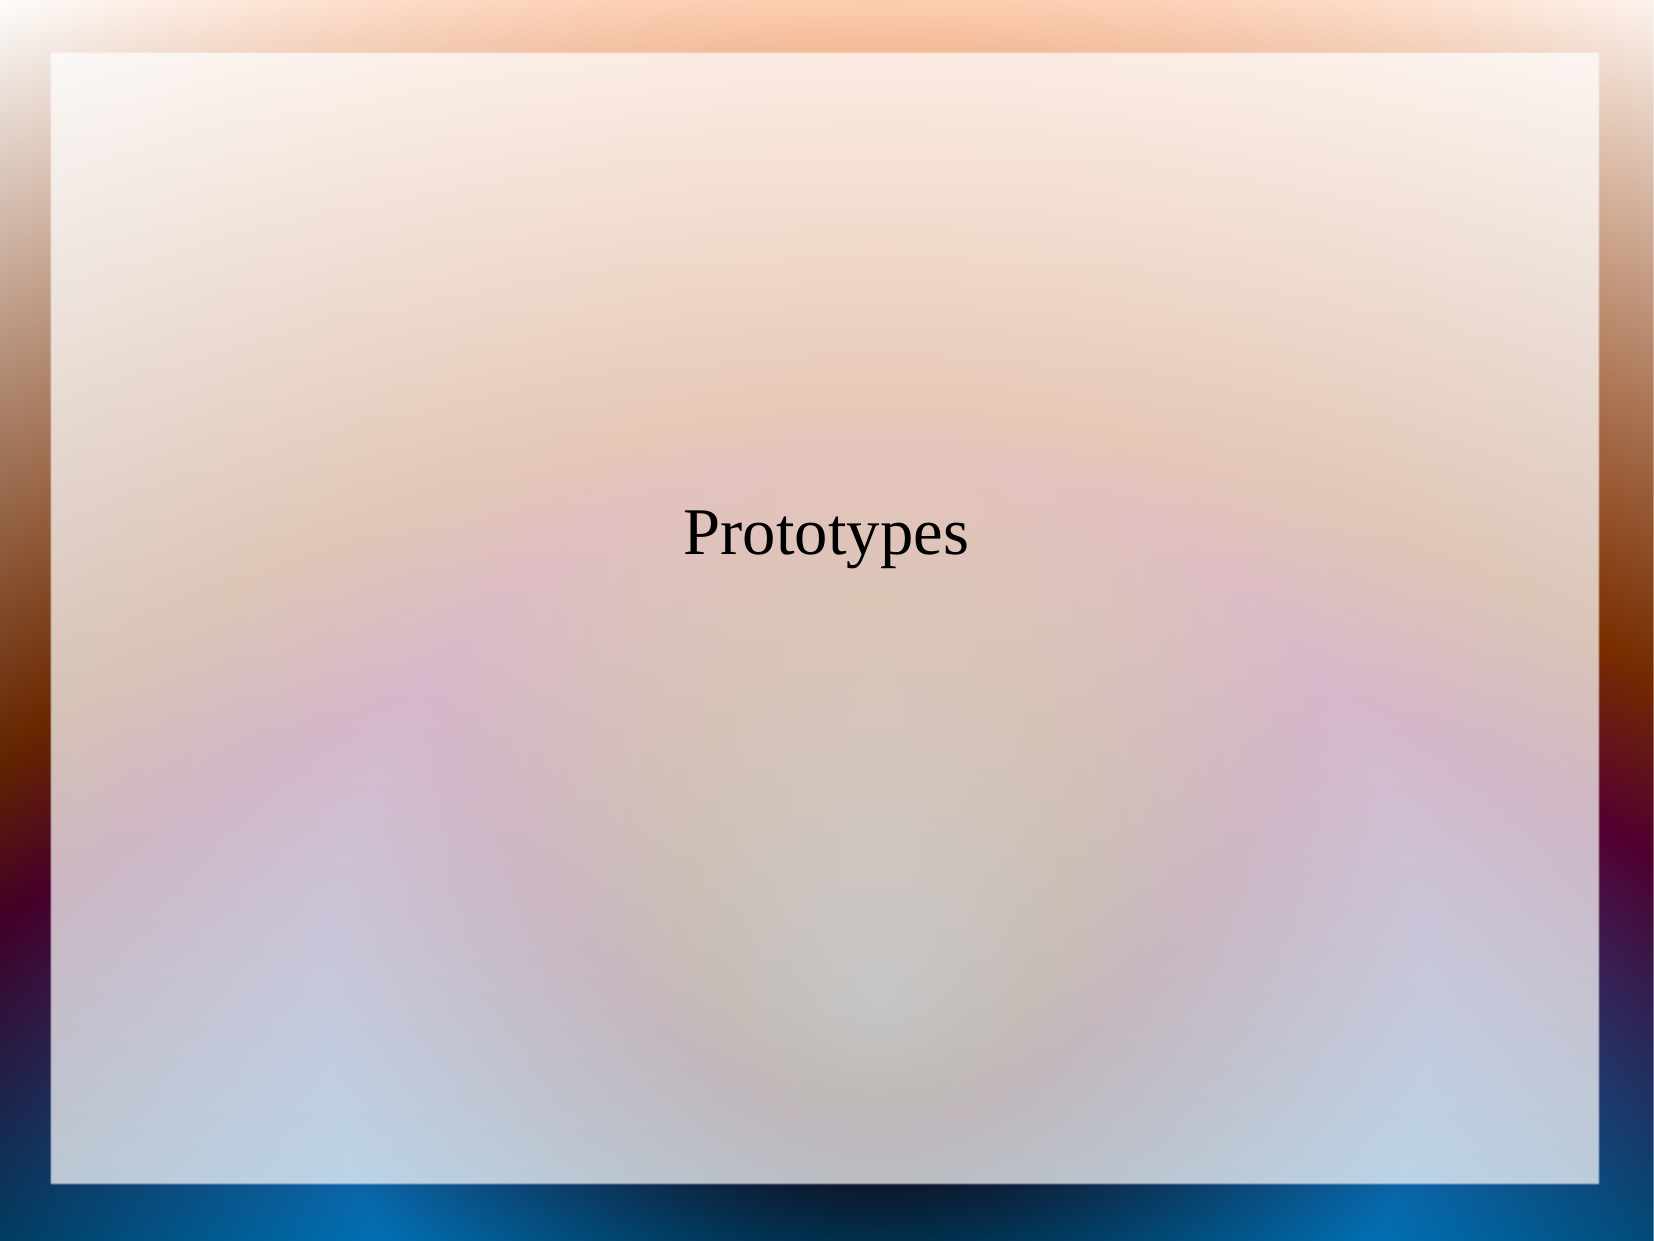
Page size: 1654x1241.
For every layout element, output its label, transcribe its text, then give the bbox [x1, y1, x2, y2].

subtitle Prototypes [82, 55, 1571, 1010]
picture [0, 0, 1654, 1241]
